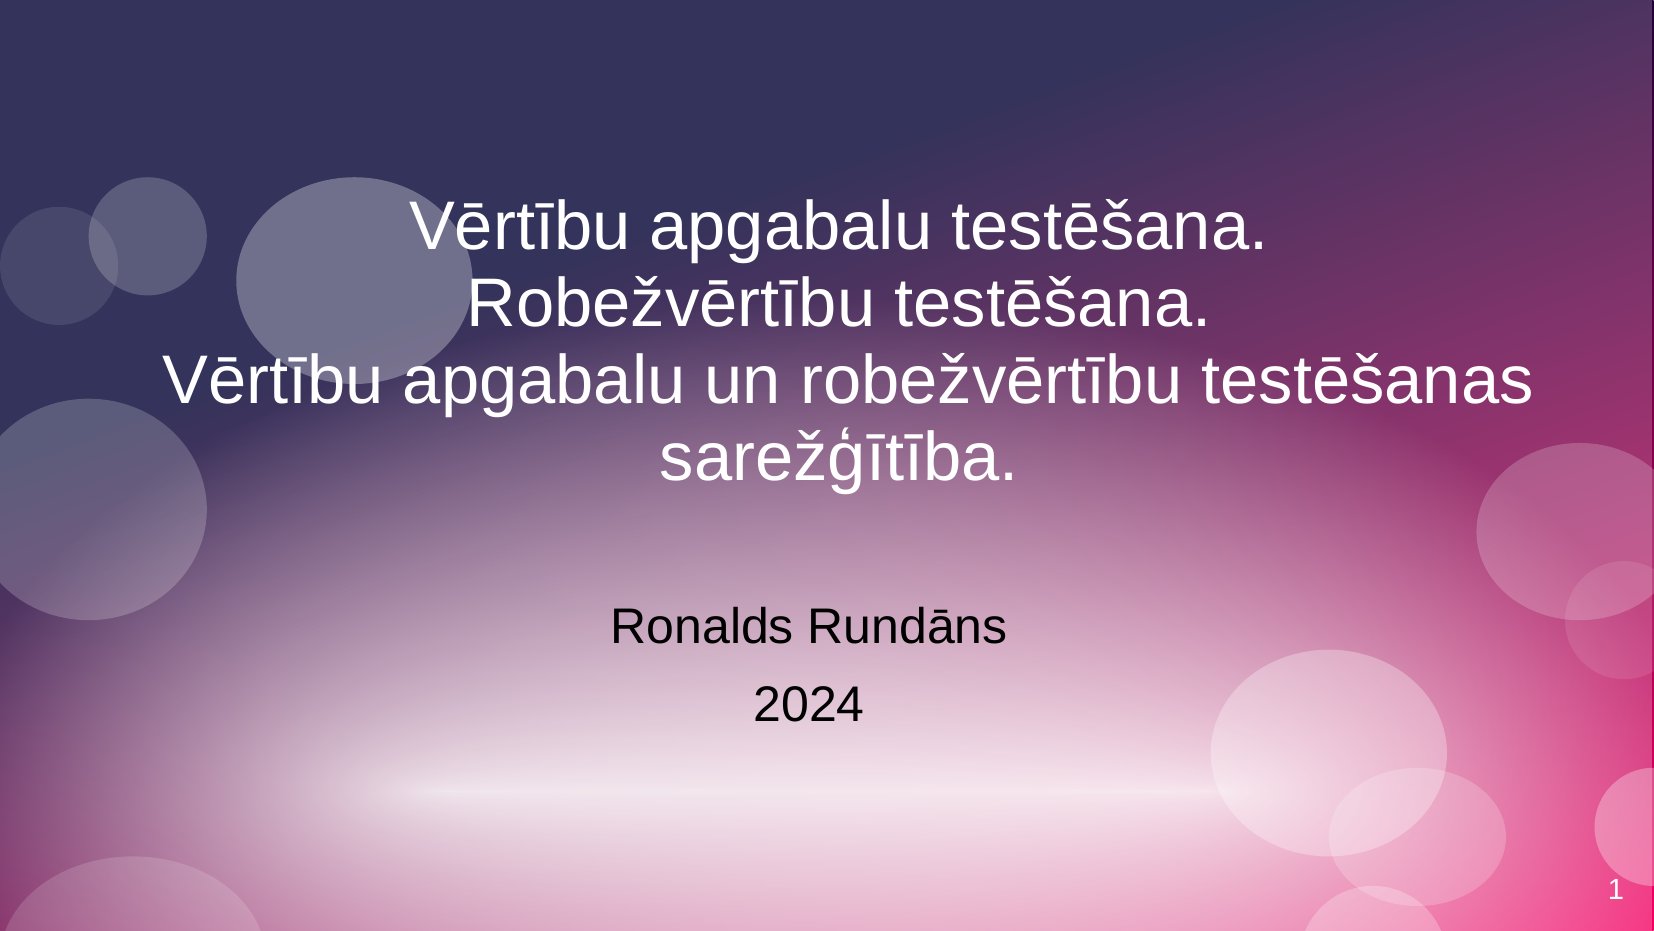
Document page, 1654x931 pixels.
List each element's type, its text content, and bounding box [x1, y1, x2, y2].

list Ronalds Rundāns 2024 [160, 598, 1388, 826]
title Vērtību apgabalu testēšana. Robežvērtību testēšana. Vērtību apgabalu un robežvērtību testēšanas sarežģītība. [75, 187, 1552, 495]
